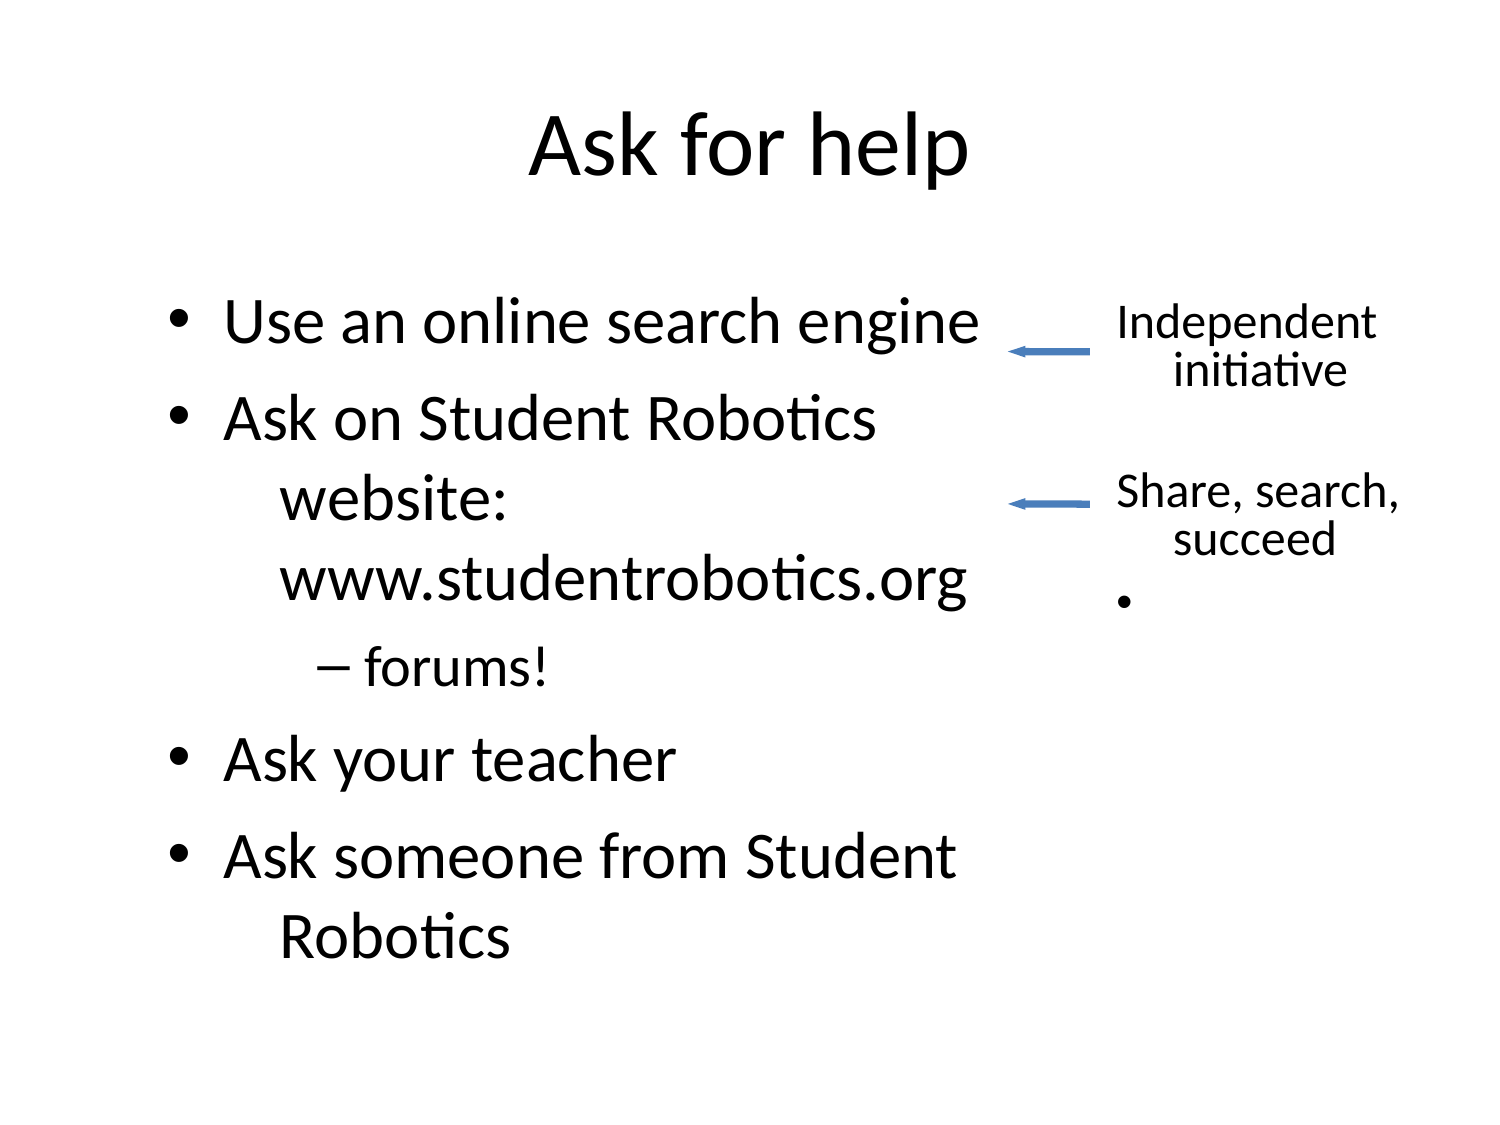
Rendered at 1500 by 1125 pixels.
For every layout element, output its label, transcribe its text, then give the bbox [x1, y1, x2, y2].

title Ask for help [75, 45, 1426, 233]
list Use an online search engine Ask on Student Robotics website: www.studentrobotics.org forums! Ask your teacher Ask someone from Student Robotics [152, 269, 1090, 1012]
text_box Independent initiative Share, search, succeed [1101, 292, 1418, 610]
